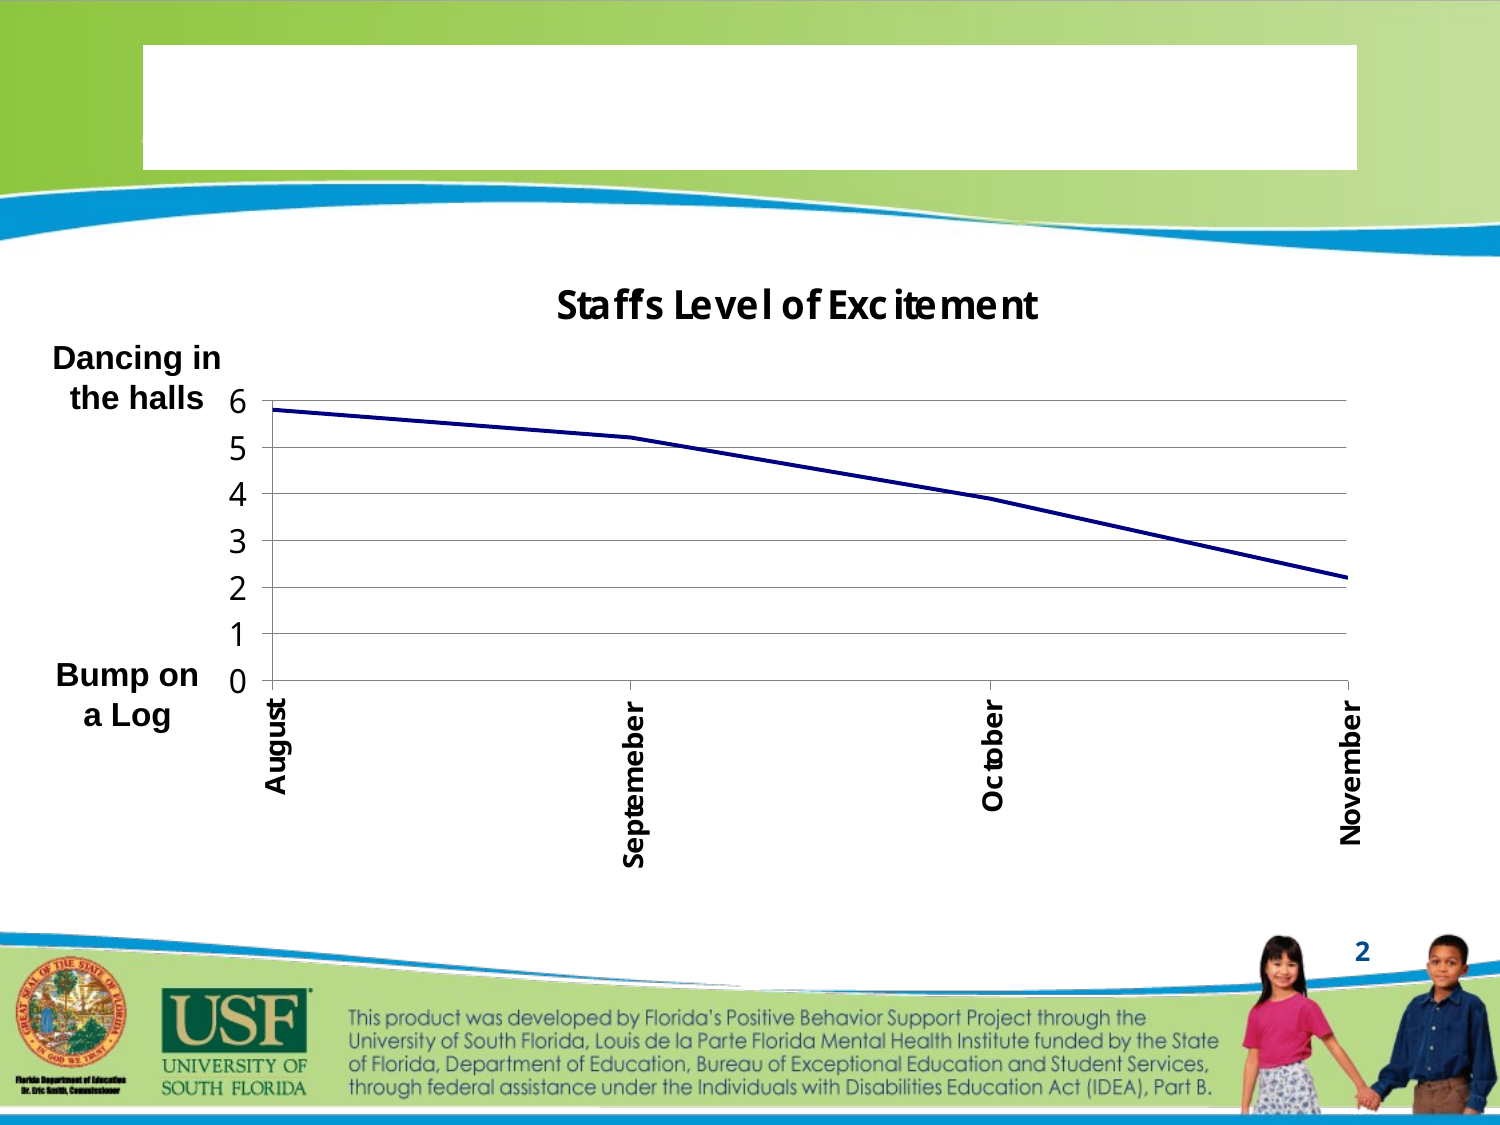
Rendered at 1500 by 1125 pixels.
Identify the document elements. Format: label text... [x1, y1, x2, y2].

chart [203, 249, 1392, 913]
picture [1392, 252, 1500, 258]
text_box Dancing in the halls [24, 328, 251, 424]
title Are you experiencing this? [75, 24, 1426, 188]
picture [0, 928, 1500, 1116]
picture [0, 0, 1500, 258]
text_box Bump on a Log [40, 645, 216, 741]
